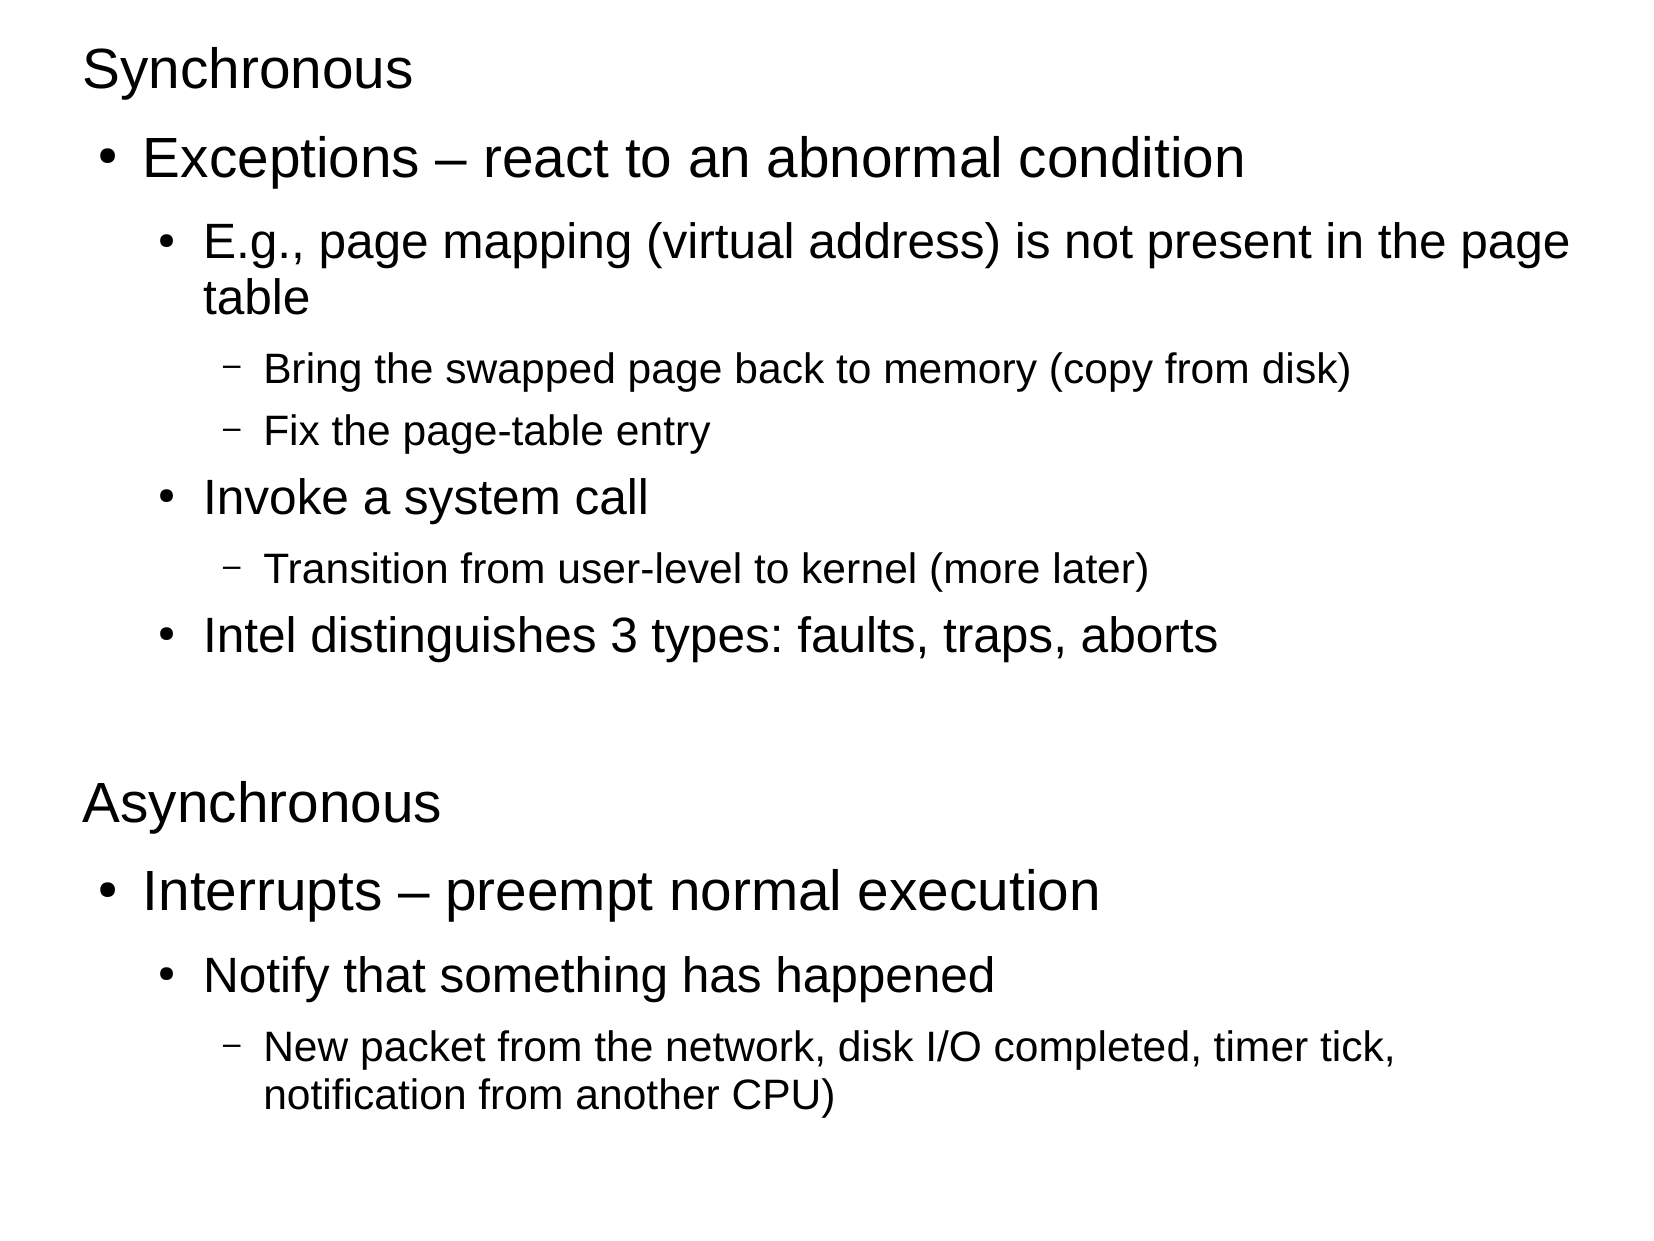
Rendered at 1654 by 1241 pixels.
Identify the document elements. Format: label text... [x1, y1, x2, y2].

list Synchronous Exceptions – react to an abnormal condition E.g., page mapping (virtual address) is not present in the page table Bring the swapped page back to memory (copy from disk) Fix the page-table entry Invoke a system call Transition from user-level to kernel (more later) Intel distinguishes 3 types: faults, traps, aborts Asynchronous Interrupts – preempt normal execution Notify that something has happened New packet from the network, disk I/O completed, timer tick, notification from another CPU) [82, 37, 1571, 1126]
